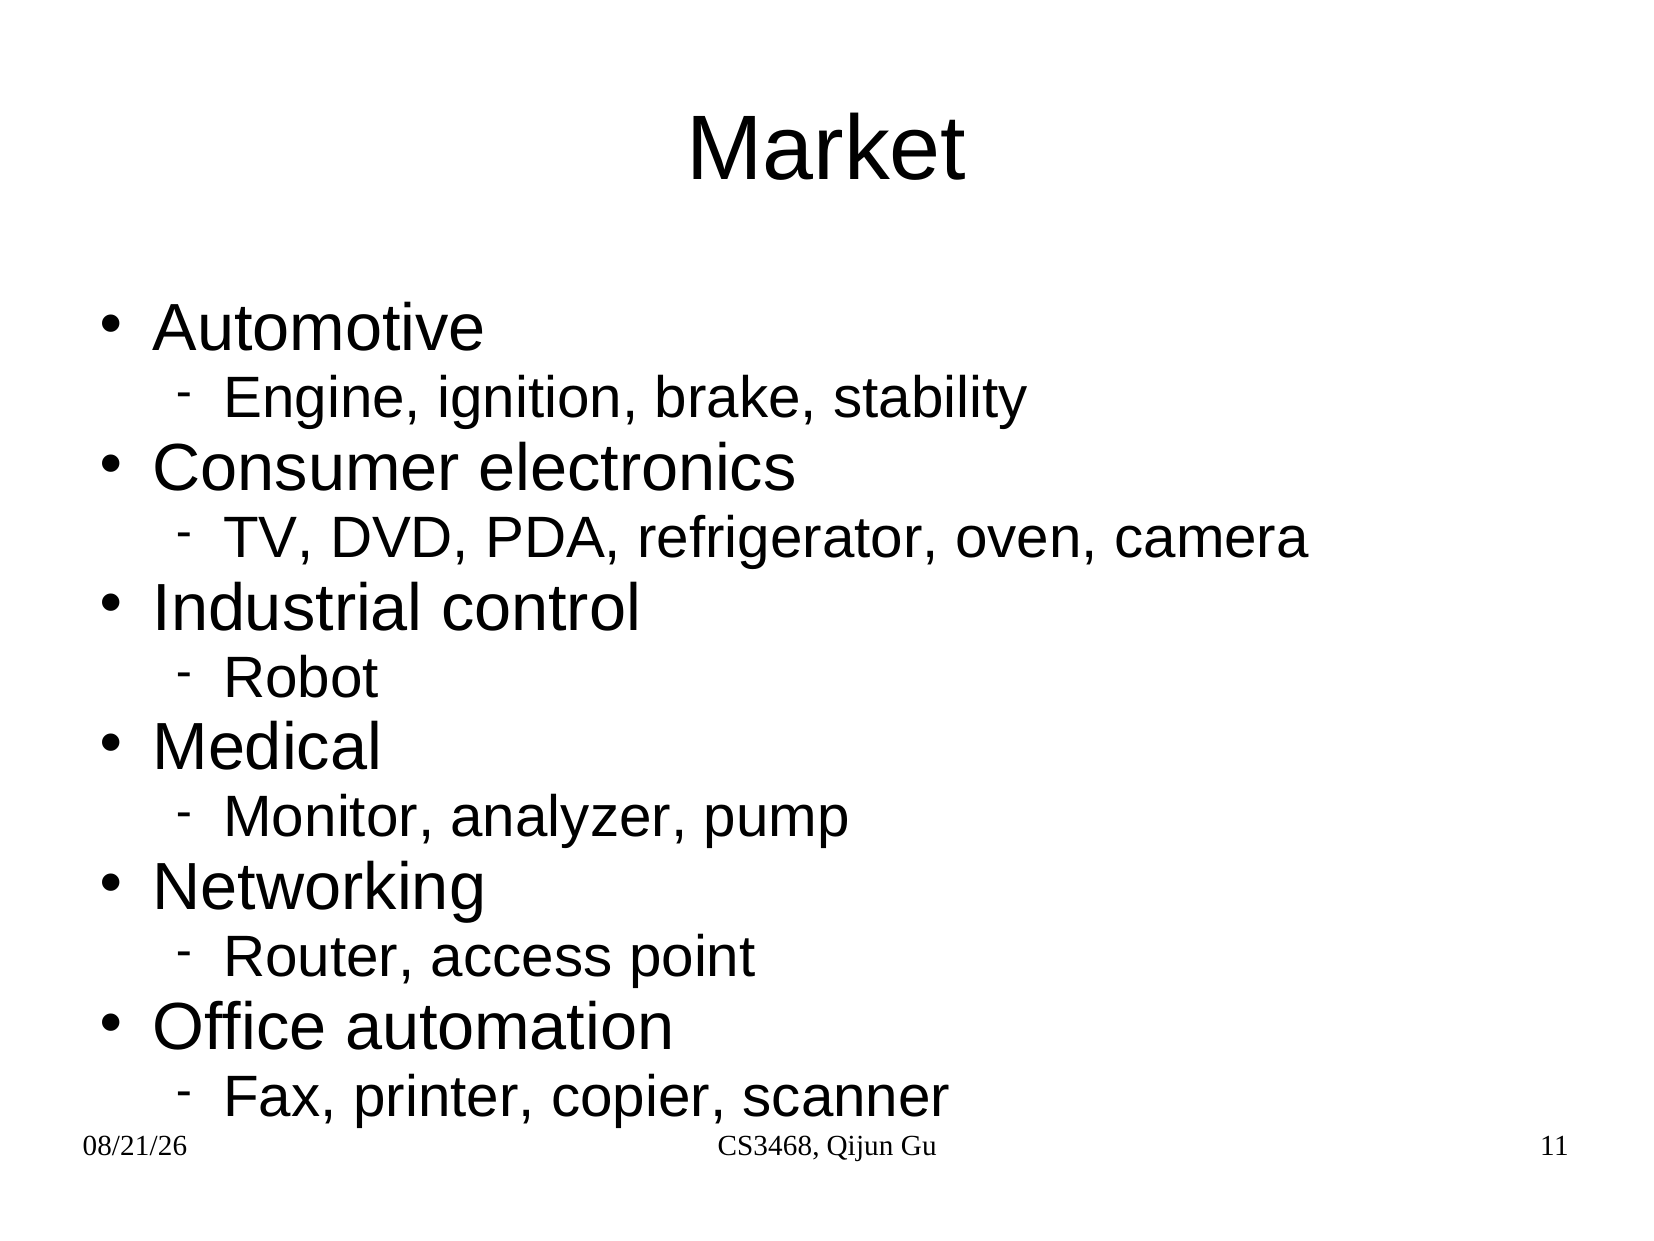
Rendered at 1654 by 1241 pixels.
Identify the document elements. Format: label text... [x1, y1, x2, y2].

title Market [82, 56, 1571, 249]
list Automotive Engine, ignition, brake, stability Consumer electronics TV, DVD, PDA, refrigerator, oven, camera Industrial control Robot Medical Monitor, analyzer, pump Networking Router, access point Office automation Fax, printer, copier, scanner [82, 290, 1571, 1159]
